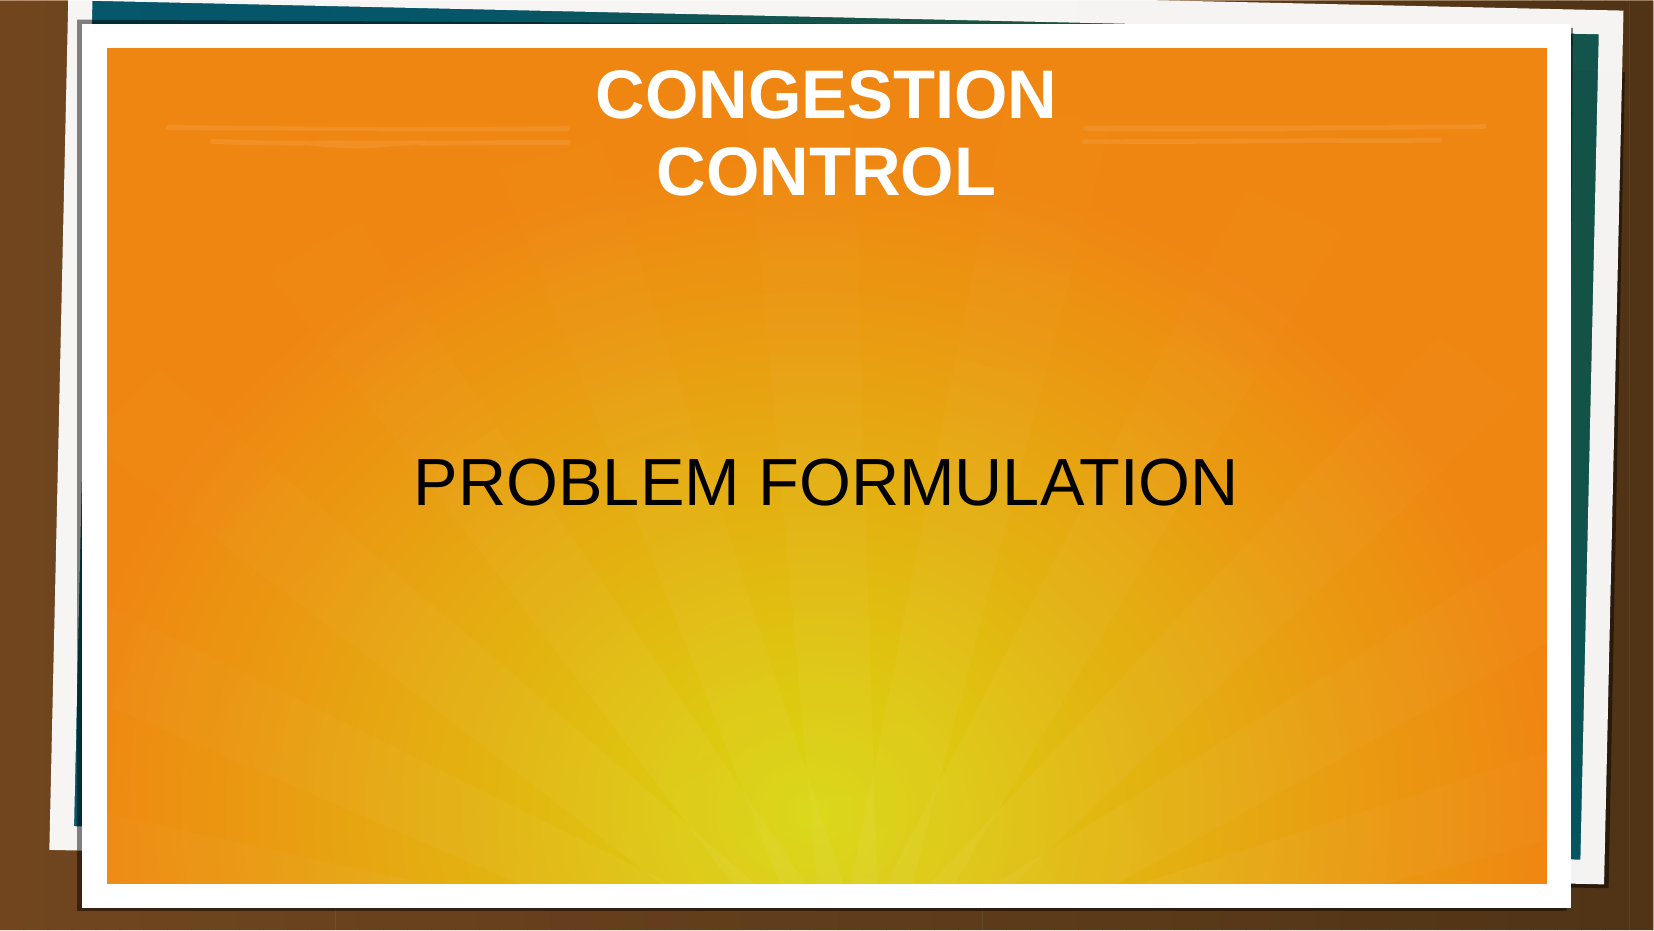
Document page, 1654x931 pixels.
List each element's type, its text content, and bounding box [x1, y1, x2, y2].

title CONGESTION CONTROL [566, 56, 1087, 210]
subtitle PROBLEM FORMULATION [162, 224, 1492, 815]
